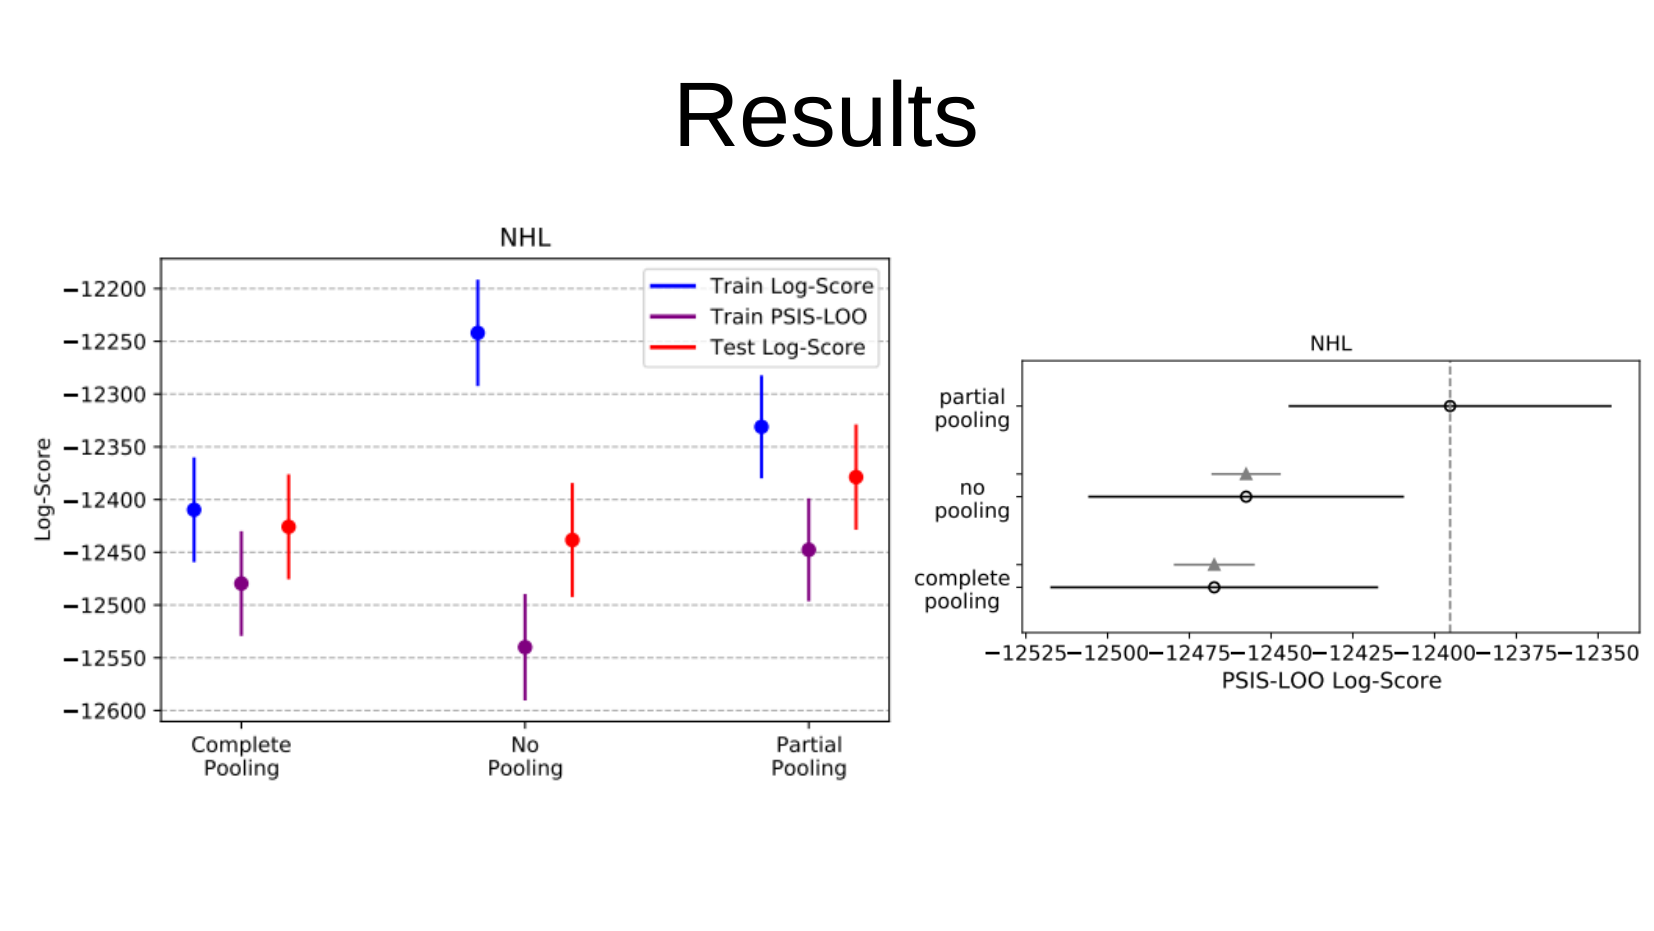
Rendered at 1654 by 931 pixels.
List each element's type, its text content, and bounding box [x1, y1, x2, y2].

title Results [82, 37, 1571, 193]
picture [11, 203, 1645, 804]
